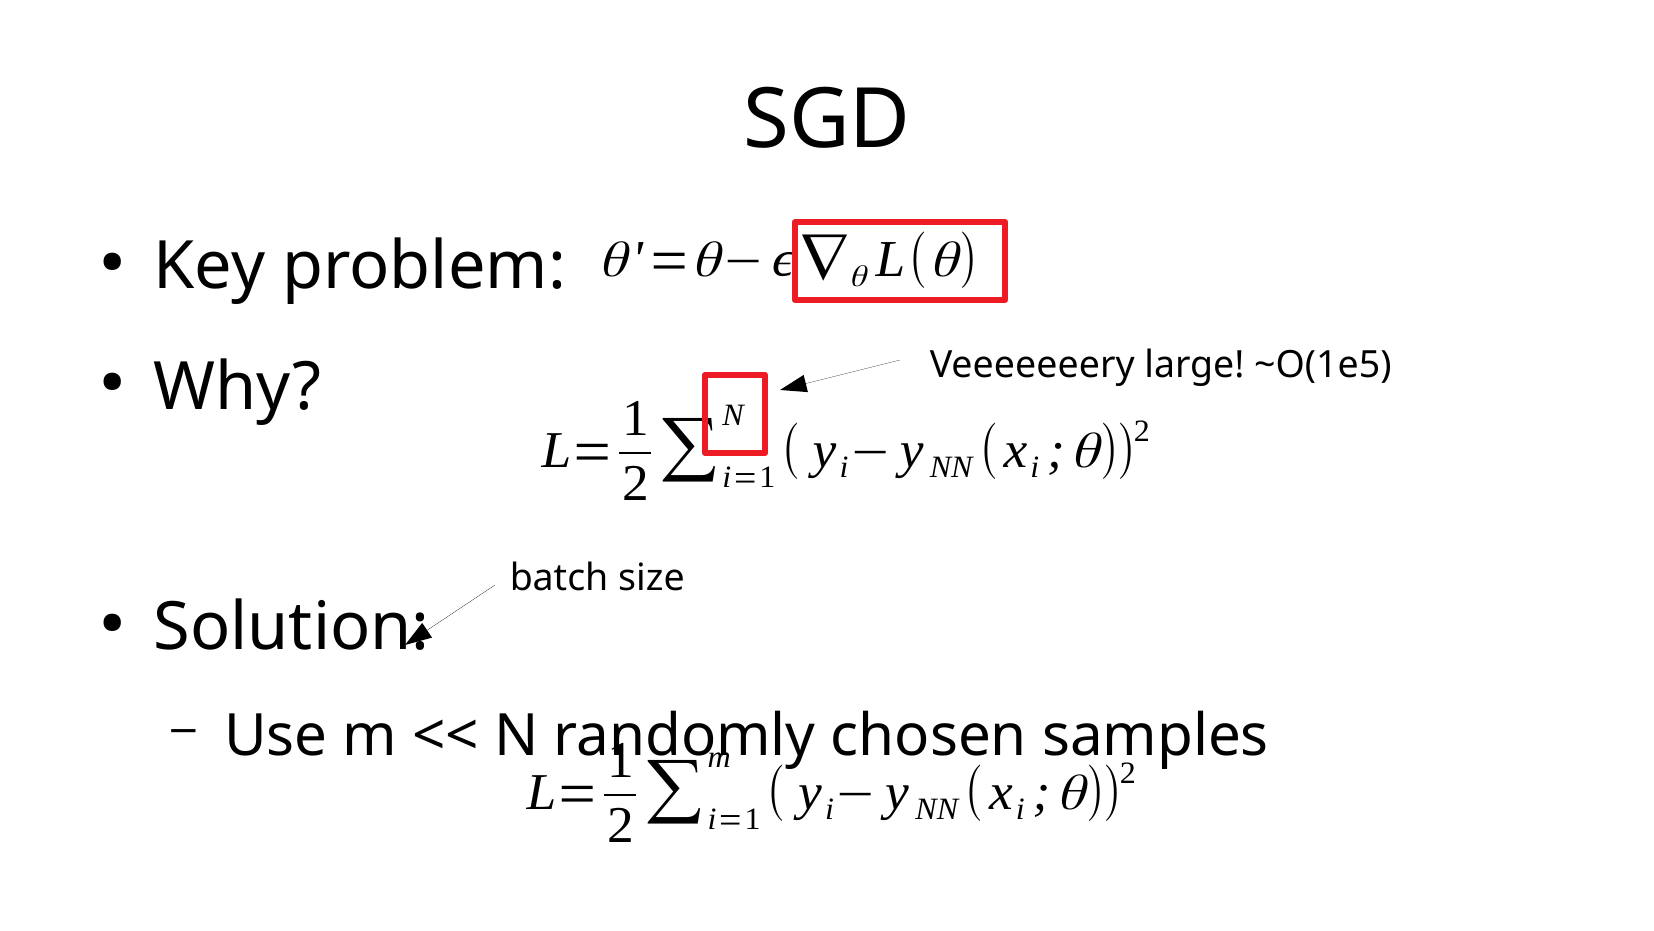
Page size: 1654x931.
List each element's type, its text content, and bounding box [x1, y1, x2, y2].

chart [525, 390, 1165, 514]
text_box Veeeeeeery large! ~O(1e5) [915, 330, 1471, 406]
chart [510, 731, 1151, 856]
chart [798, 227, 992, 291]
text_box batch size [495, 543, 766, 604]
chart [585, 227, 792, 291]
list Key problem: Why? Solution: Use m << N randomly chosen samples [82, 217, 1571, 811]
title SGD [82, 37, 1571, 193]
chart [708, 390, 762, 450]
